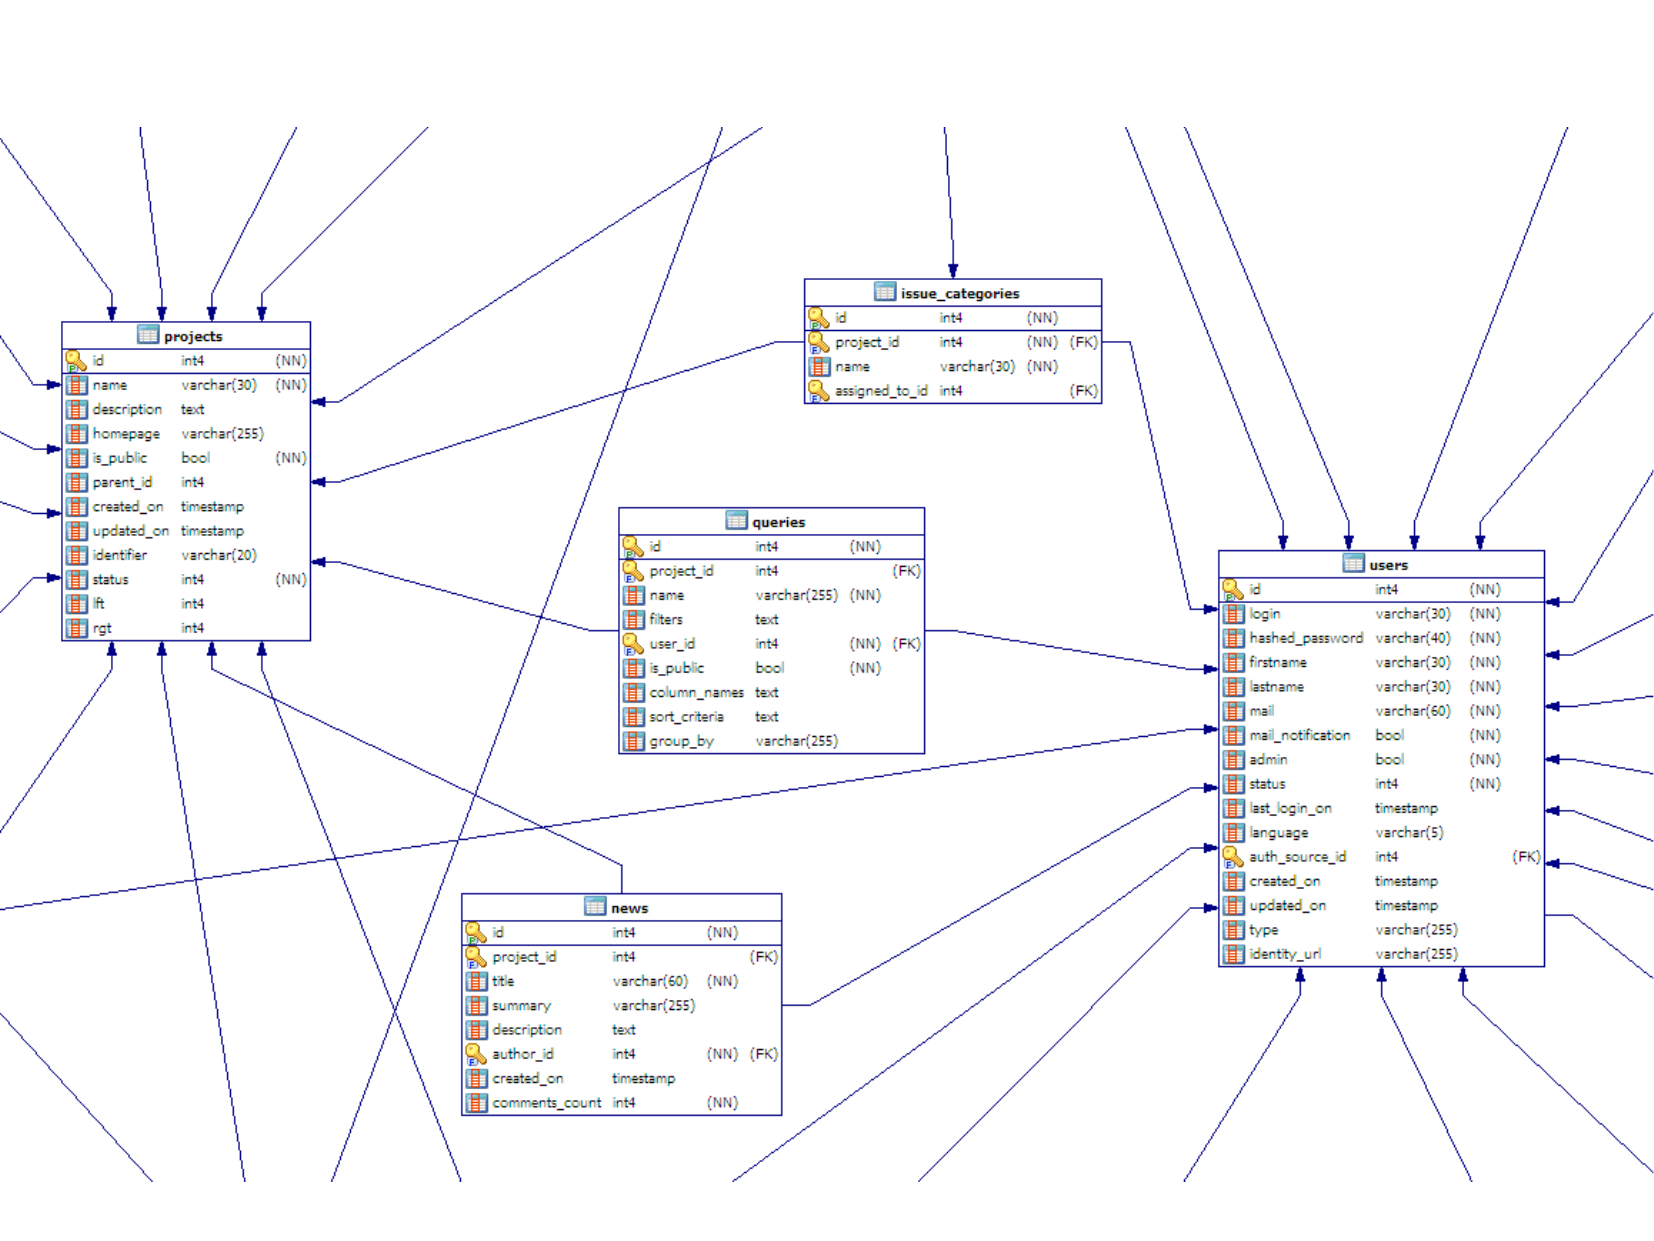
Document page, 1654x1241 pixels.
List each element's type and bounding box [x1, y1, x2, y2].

picture [0, 127, 1654, 1182]
